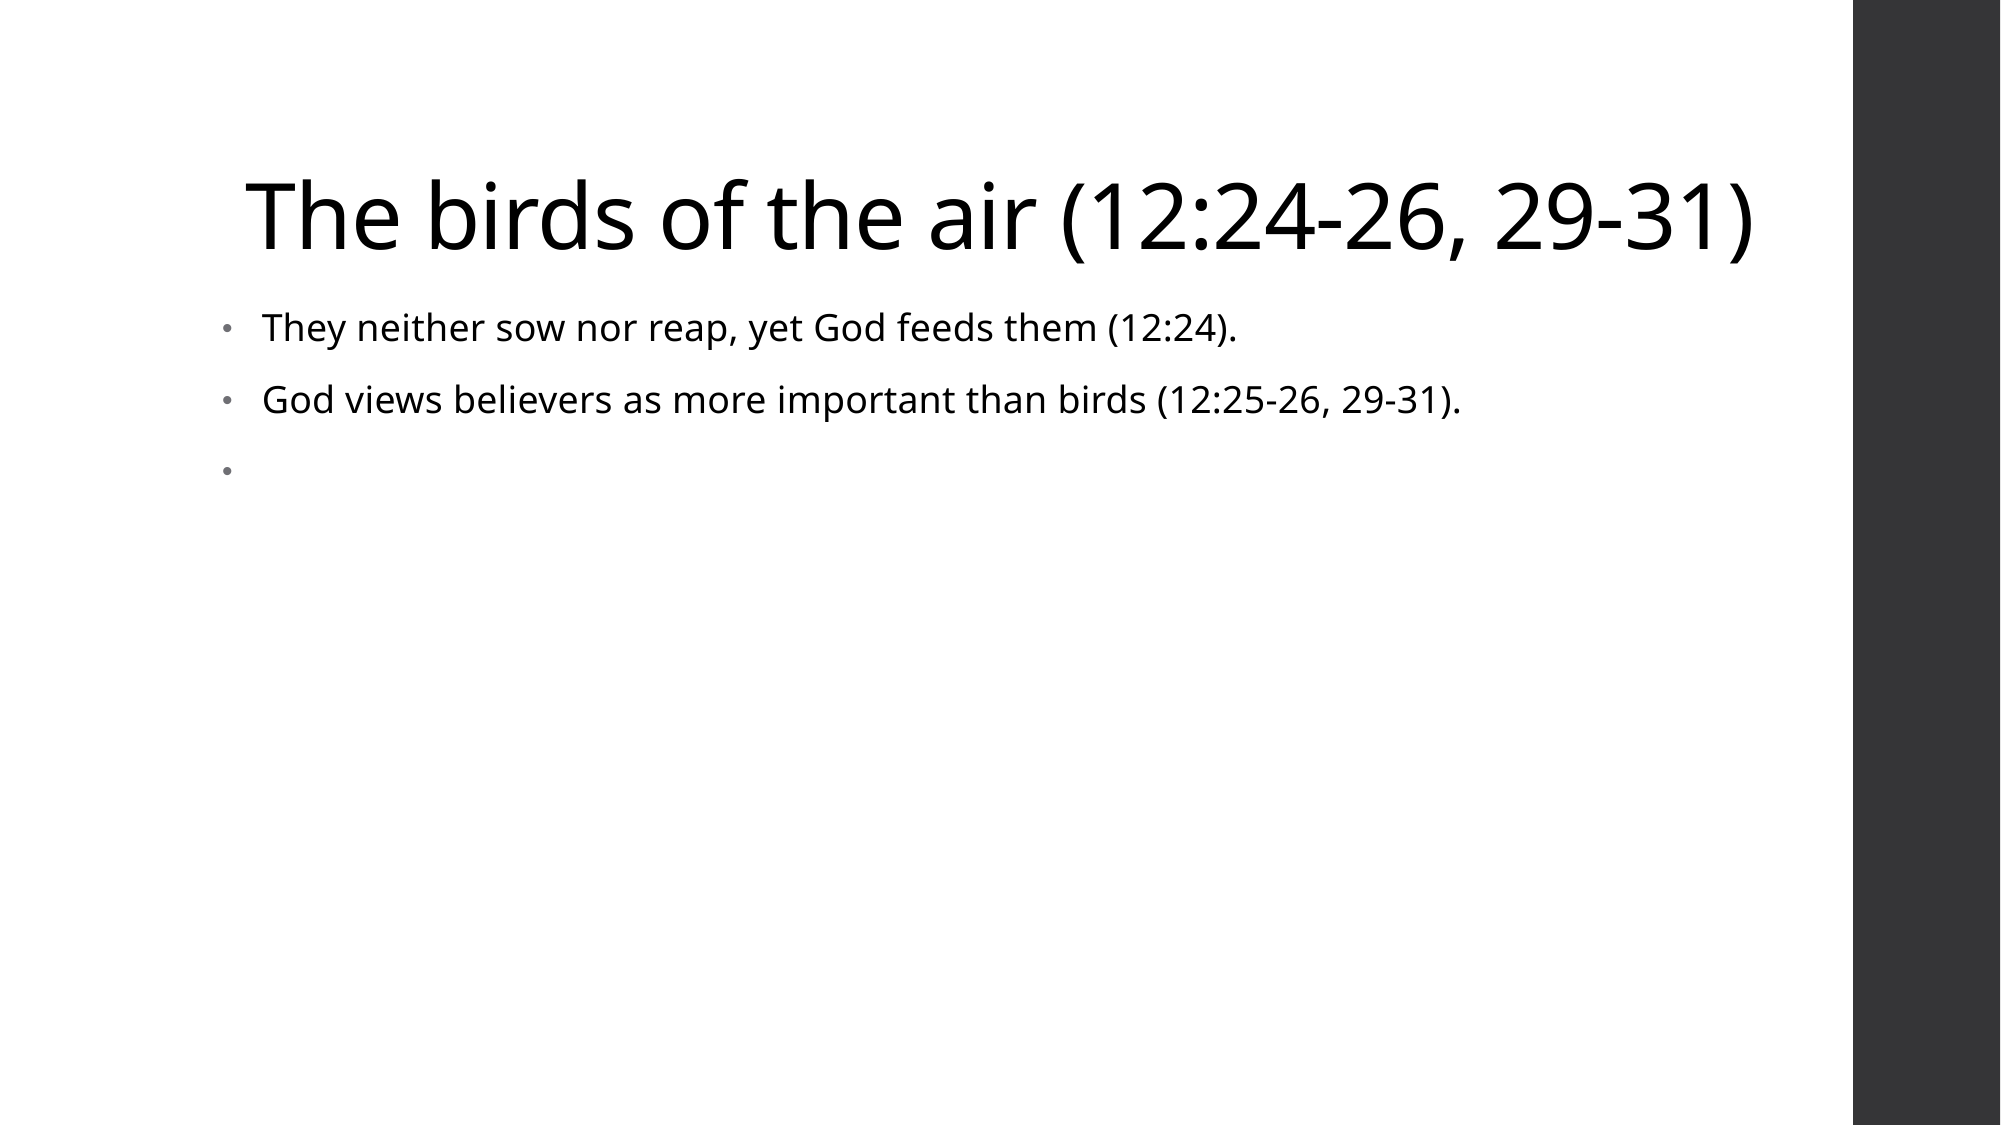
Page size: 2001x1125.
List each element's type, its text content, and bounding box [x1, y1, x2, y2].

title The birds of the air (12:24-26, 29-31) [206, 60, 1797, 278]
list They neither sow nor reap, yet God feeds them (12:24). God views believers as more important than birds (12:25-26, 29-31). [206, 299, 1617, 1014]
